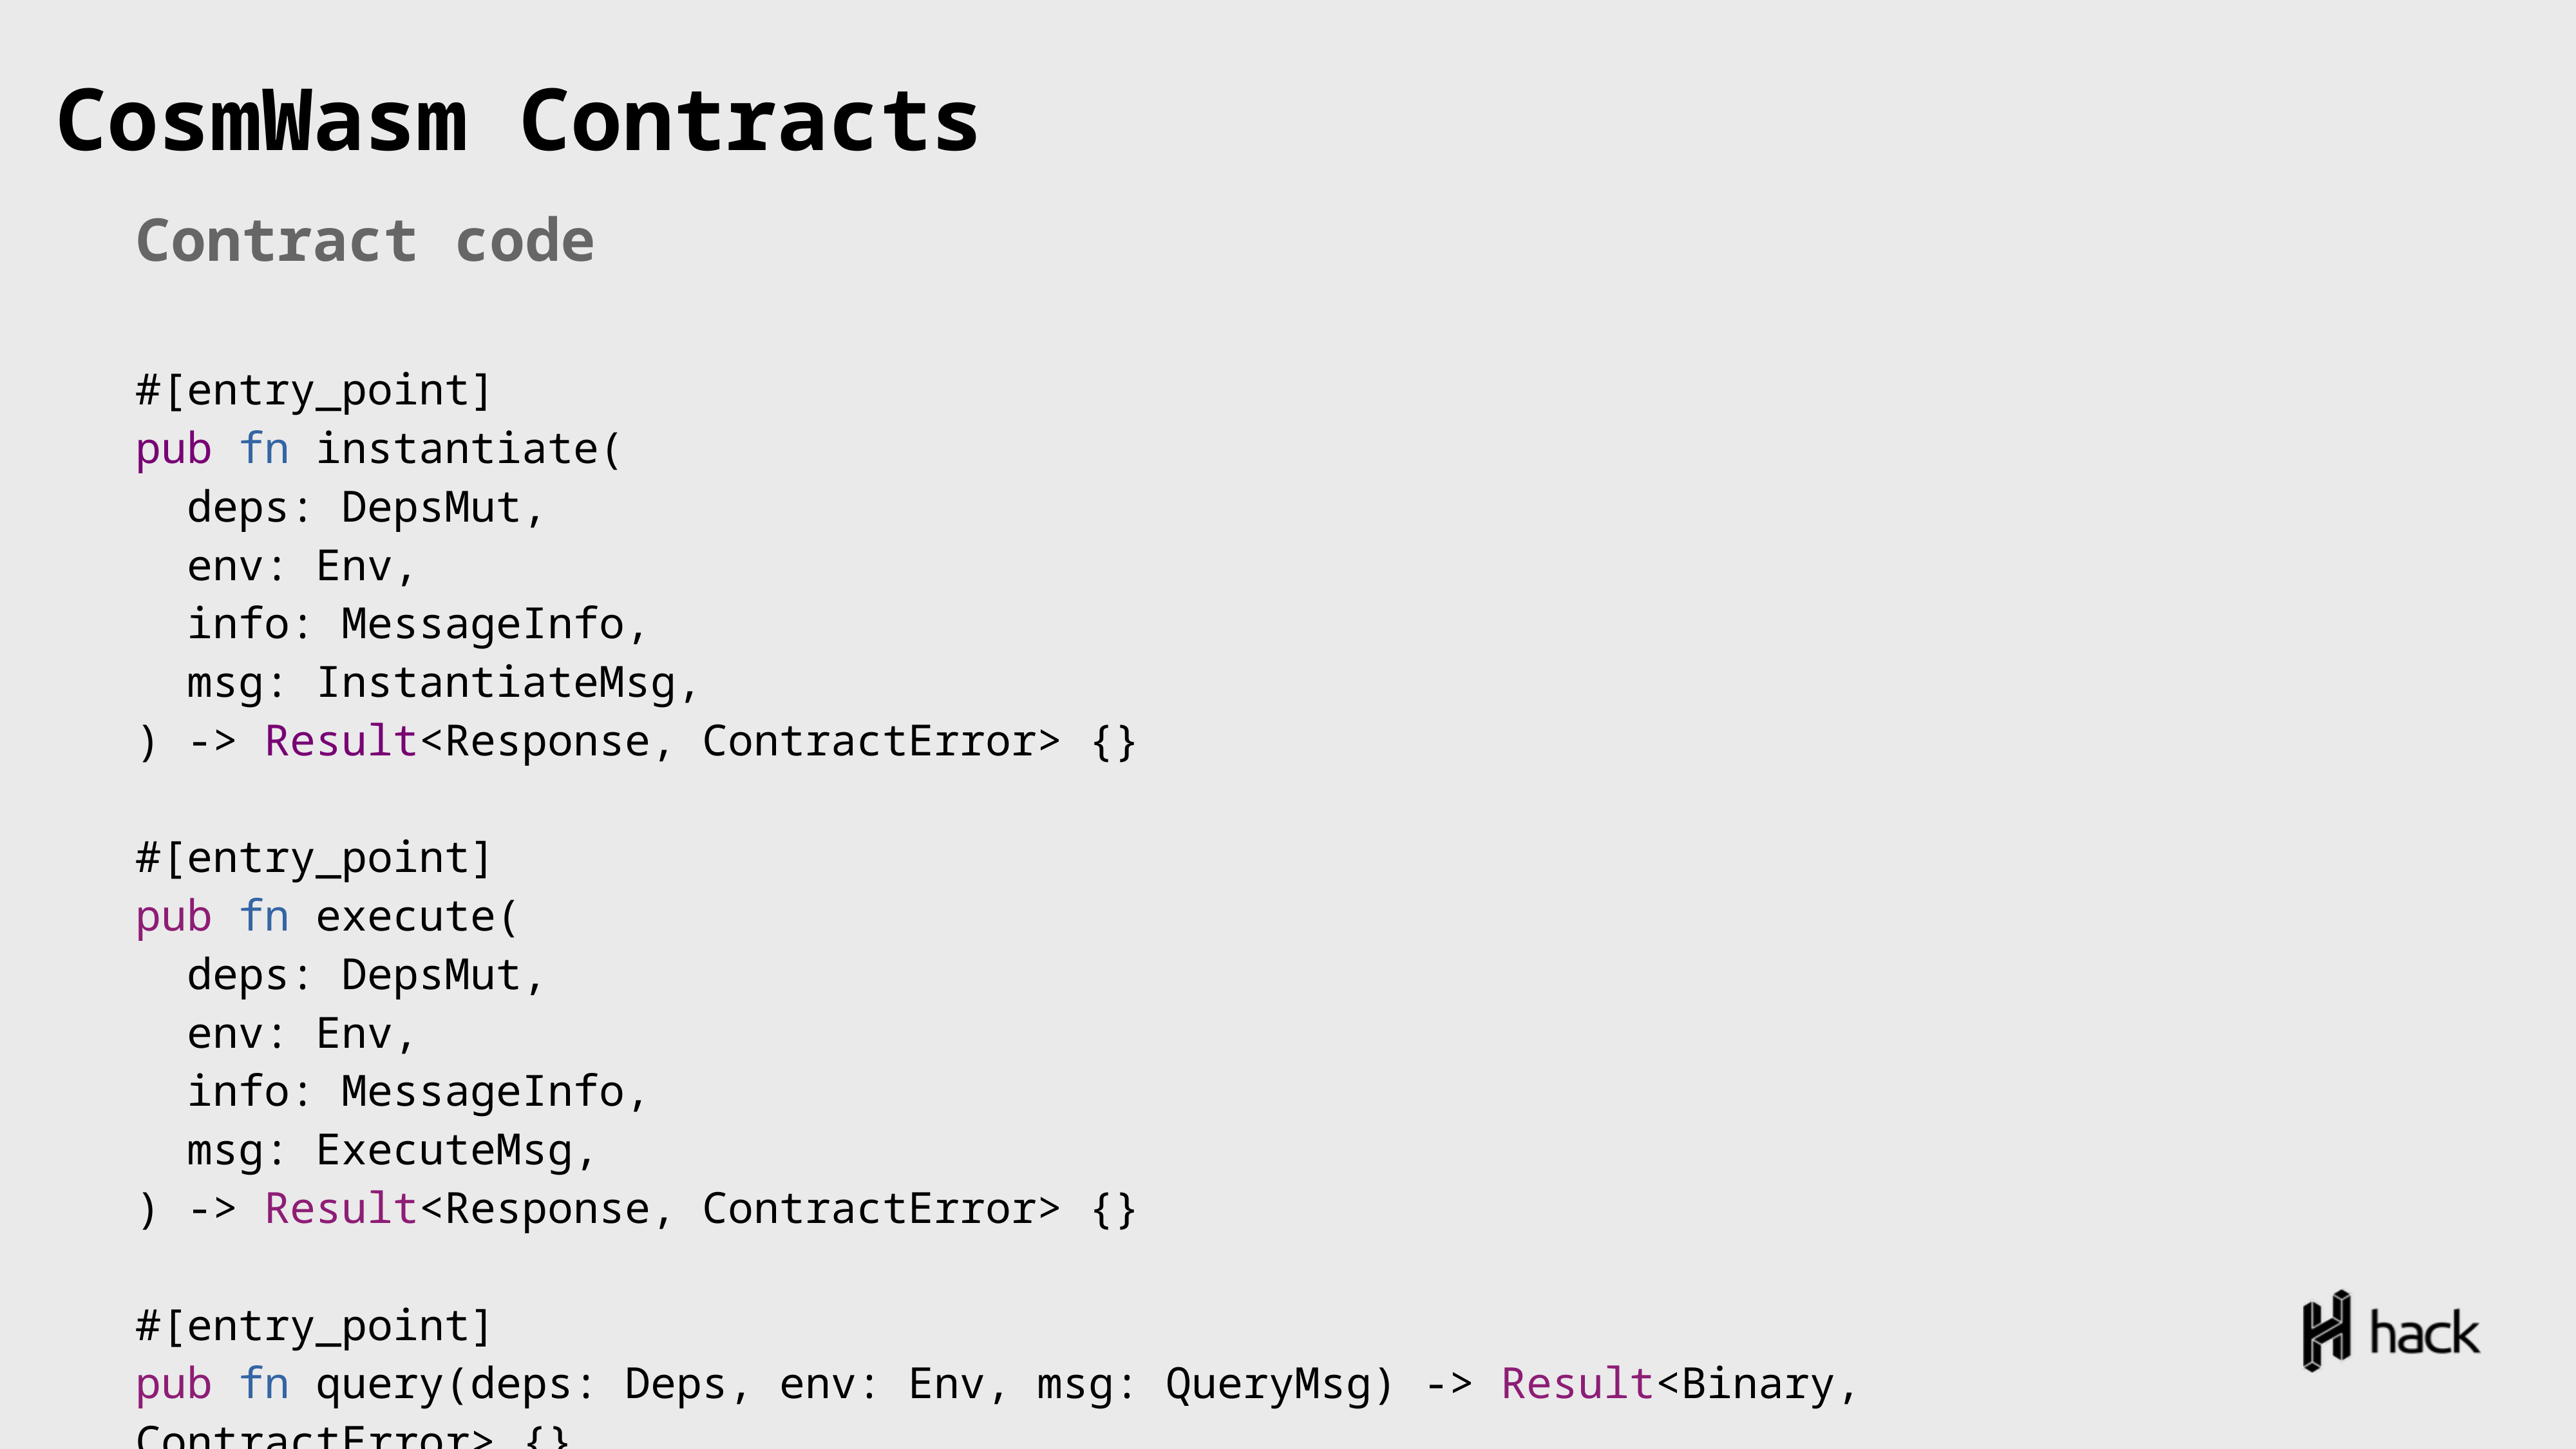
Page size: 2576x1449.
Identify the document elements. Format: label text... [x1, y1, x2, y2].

picture [2302, 1288, 2481, 1374]
title CosmWasm Contracts [0, 0, 1039, 235]
text_box Contract code #[entry_point] pub fn instantiate( deps: DepsMut, env: Env, info: MessageInfo, msg: InstantiateMsg, ) -> Result<Response, ContractError> {} #[entry_point] pub fn execute( deps: DepsMut, env: Env, info: MessageInfo, msg: ExecuteMsg, ) -> Result<Response, ContractError> {} #[entry_point] pub fn query(deps: Deps, env: Env, msg: QueryMsg) -> Result<Binary, ContractError> {} #[entry_point] pub fn migrate(deps: DepsMut, env: Env, msg: MigrateMsg) -> Result<Response, ContractError> {} [126, 193, 2256, 1377]
